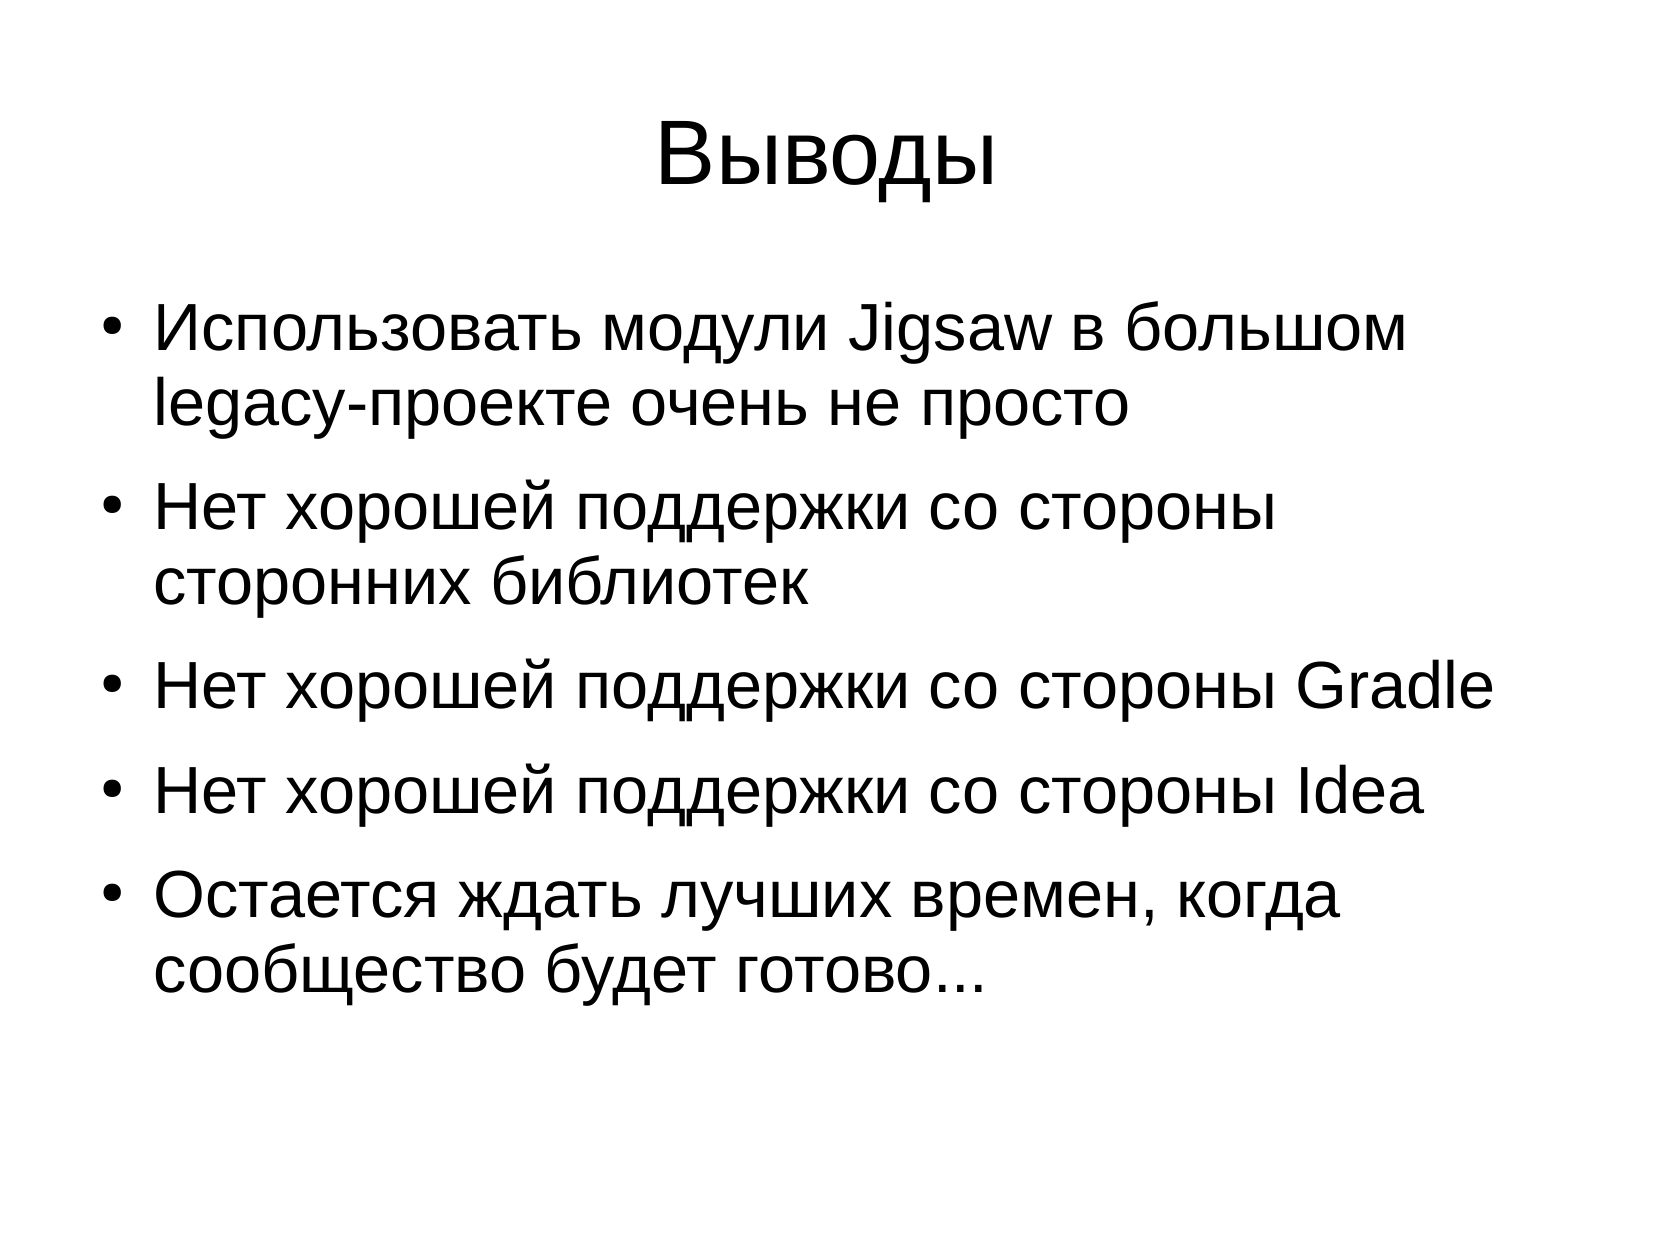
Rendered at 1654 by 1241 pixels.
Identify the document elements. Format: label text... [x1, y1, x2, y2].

title Выводы [82, 49, 1571, 257]
list Использовать модули Jigsaw в большом legacy-проекте очень не просто Нет хорошей поддержки со стороны сторонних библиотек Нет хорошей поддержки со стороны Gradle Нет хорошей поддержки со стороны Idea Остается ждать лучших времен, когда сообщество будет готово... [82, 290, 1571, 1010]
